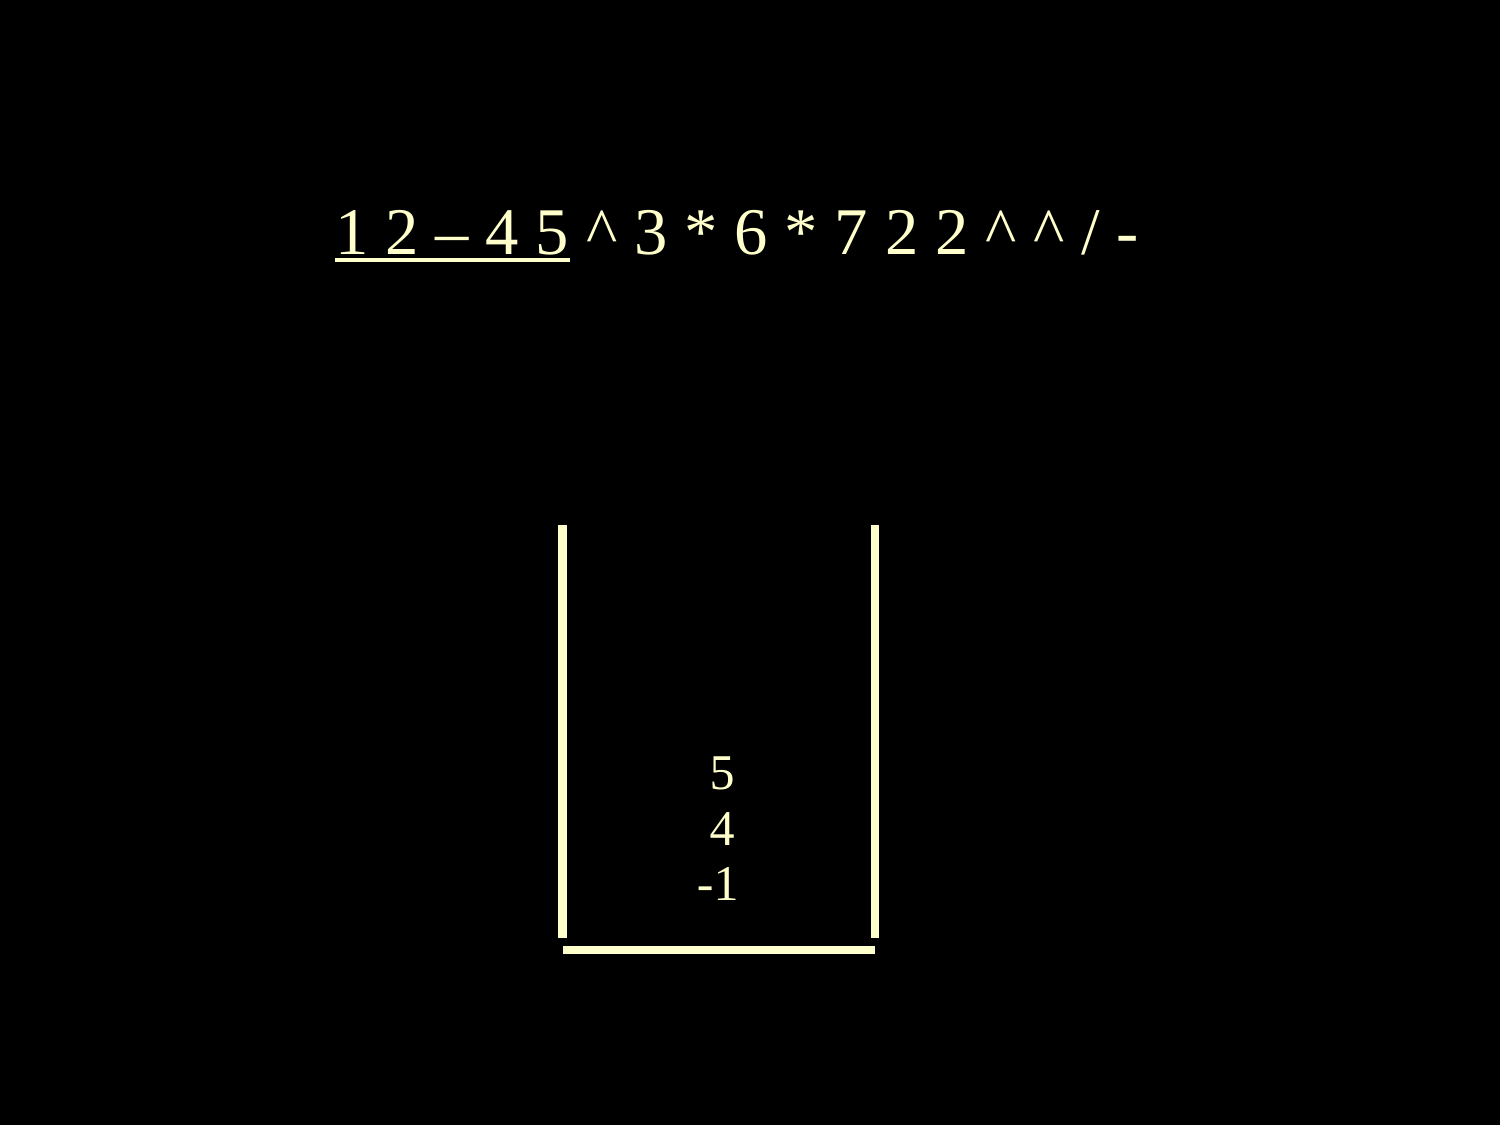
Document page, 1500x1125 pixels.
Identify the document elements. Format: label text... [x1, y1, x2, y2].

text_box 1 2 – 4 5 ^ 3 * 6 * 7 2 2 ^ ^ / - [320, 187, 1155, 277]
text_box 5 4 -1 [682, 737, 763, 919]
